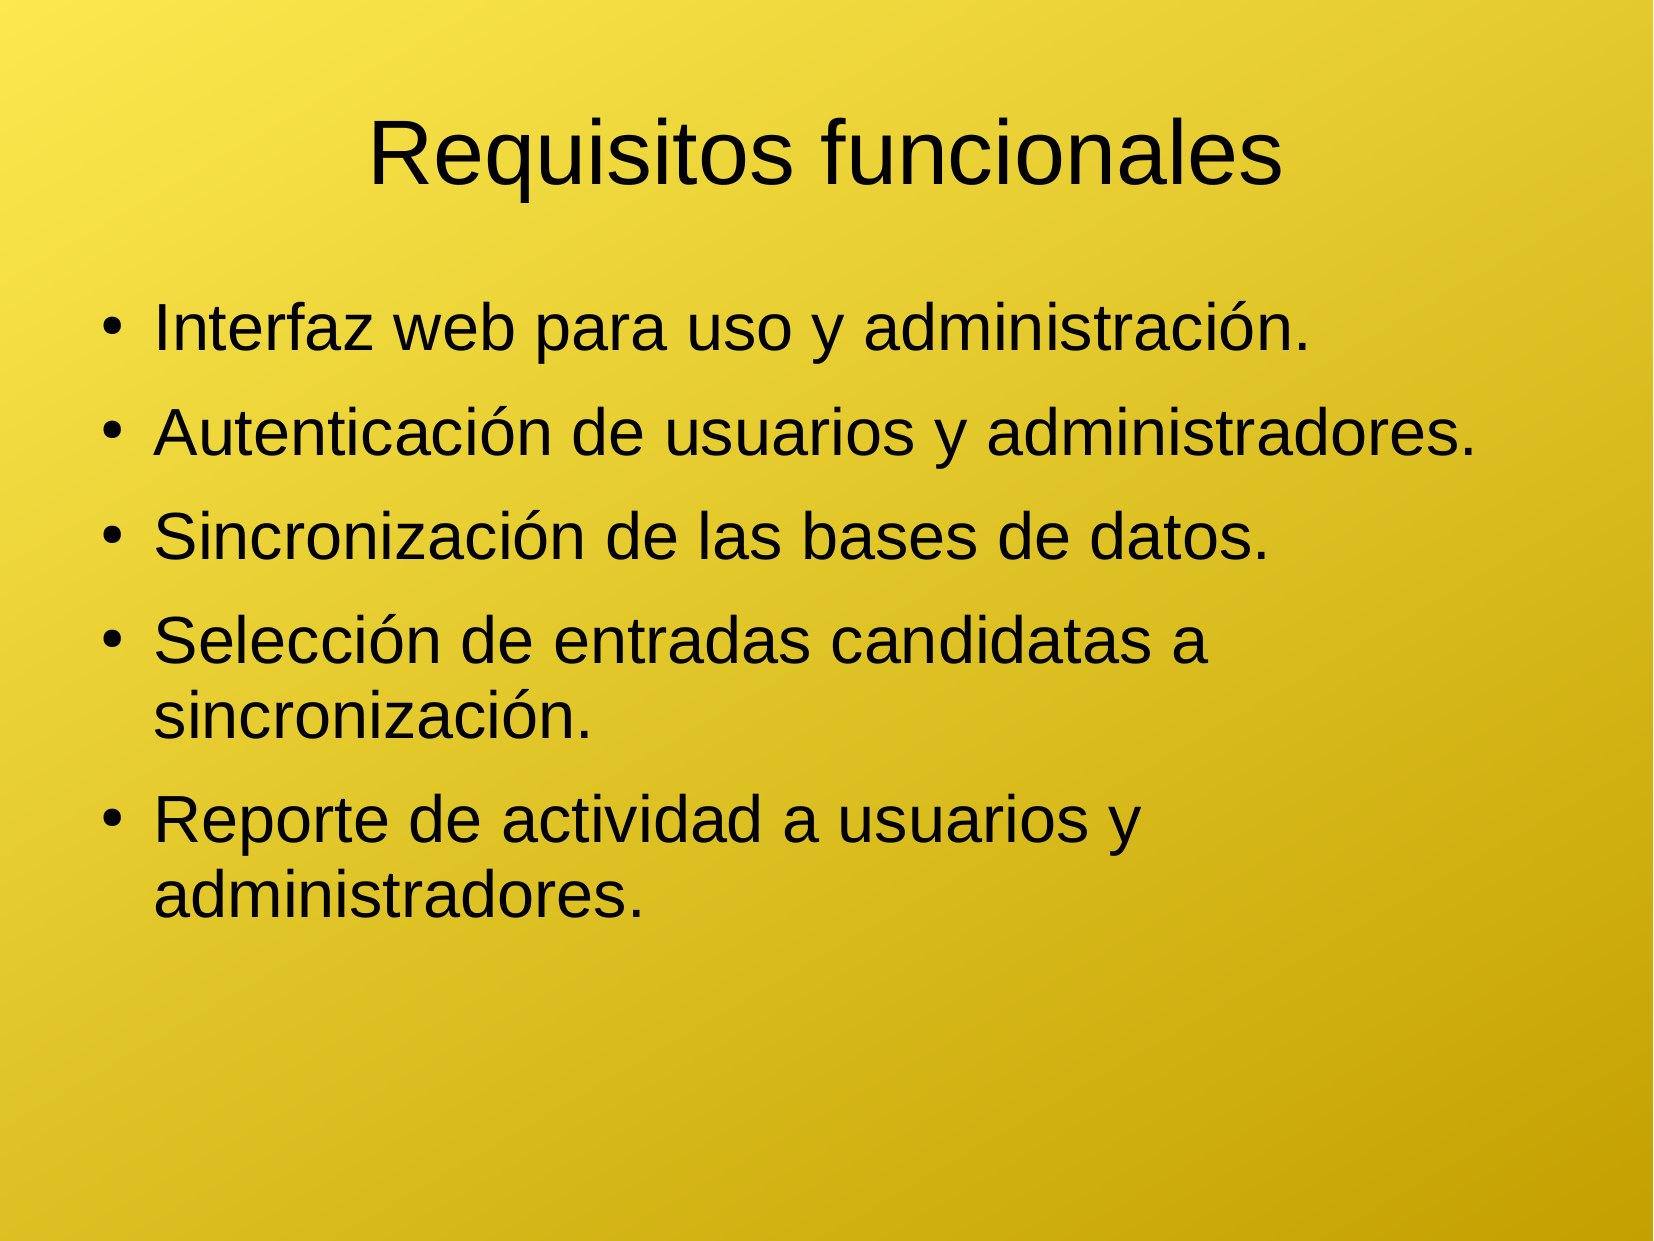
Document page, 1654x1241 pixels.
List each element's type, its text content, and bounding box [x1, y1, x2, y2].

list Interfaz web para uso y administración. Autenticación de usuarios y administradores. Sincronización de las bases de datos. Selección de entradas candidatas a sincronización. Reporte de actividad a usuarios y administradores. [82, 290, 1571, 1010]
title Requisitos funcionales [82, 49, 1571, 257]
